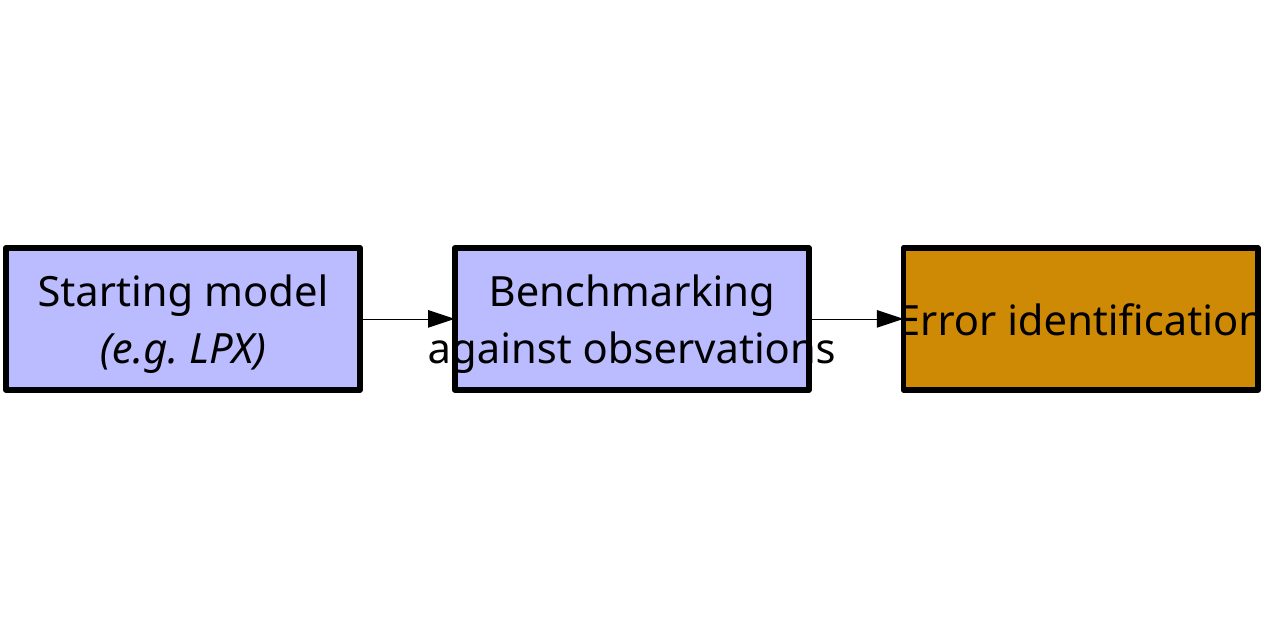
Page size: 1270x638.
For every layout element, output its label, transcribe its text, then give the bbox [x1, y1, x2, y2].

text_box Starting model (e.g. LPX) [5, 248, 361, 390]
text_box Benchmarking against observations [454, 248, 809, 390]
text_box Error identification [903, 248, 1258, 390]
